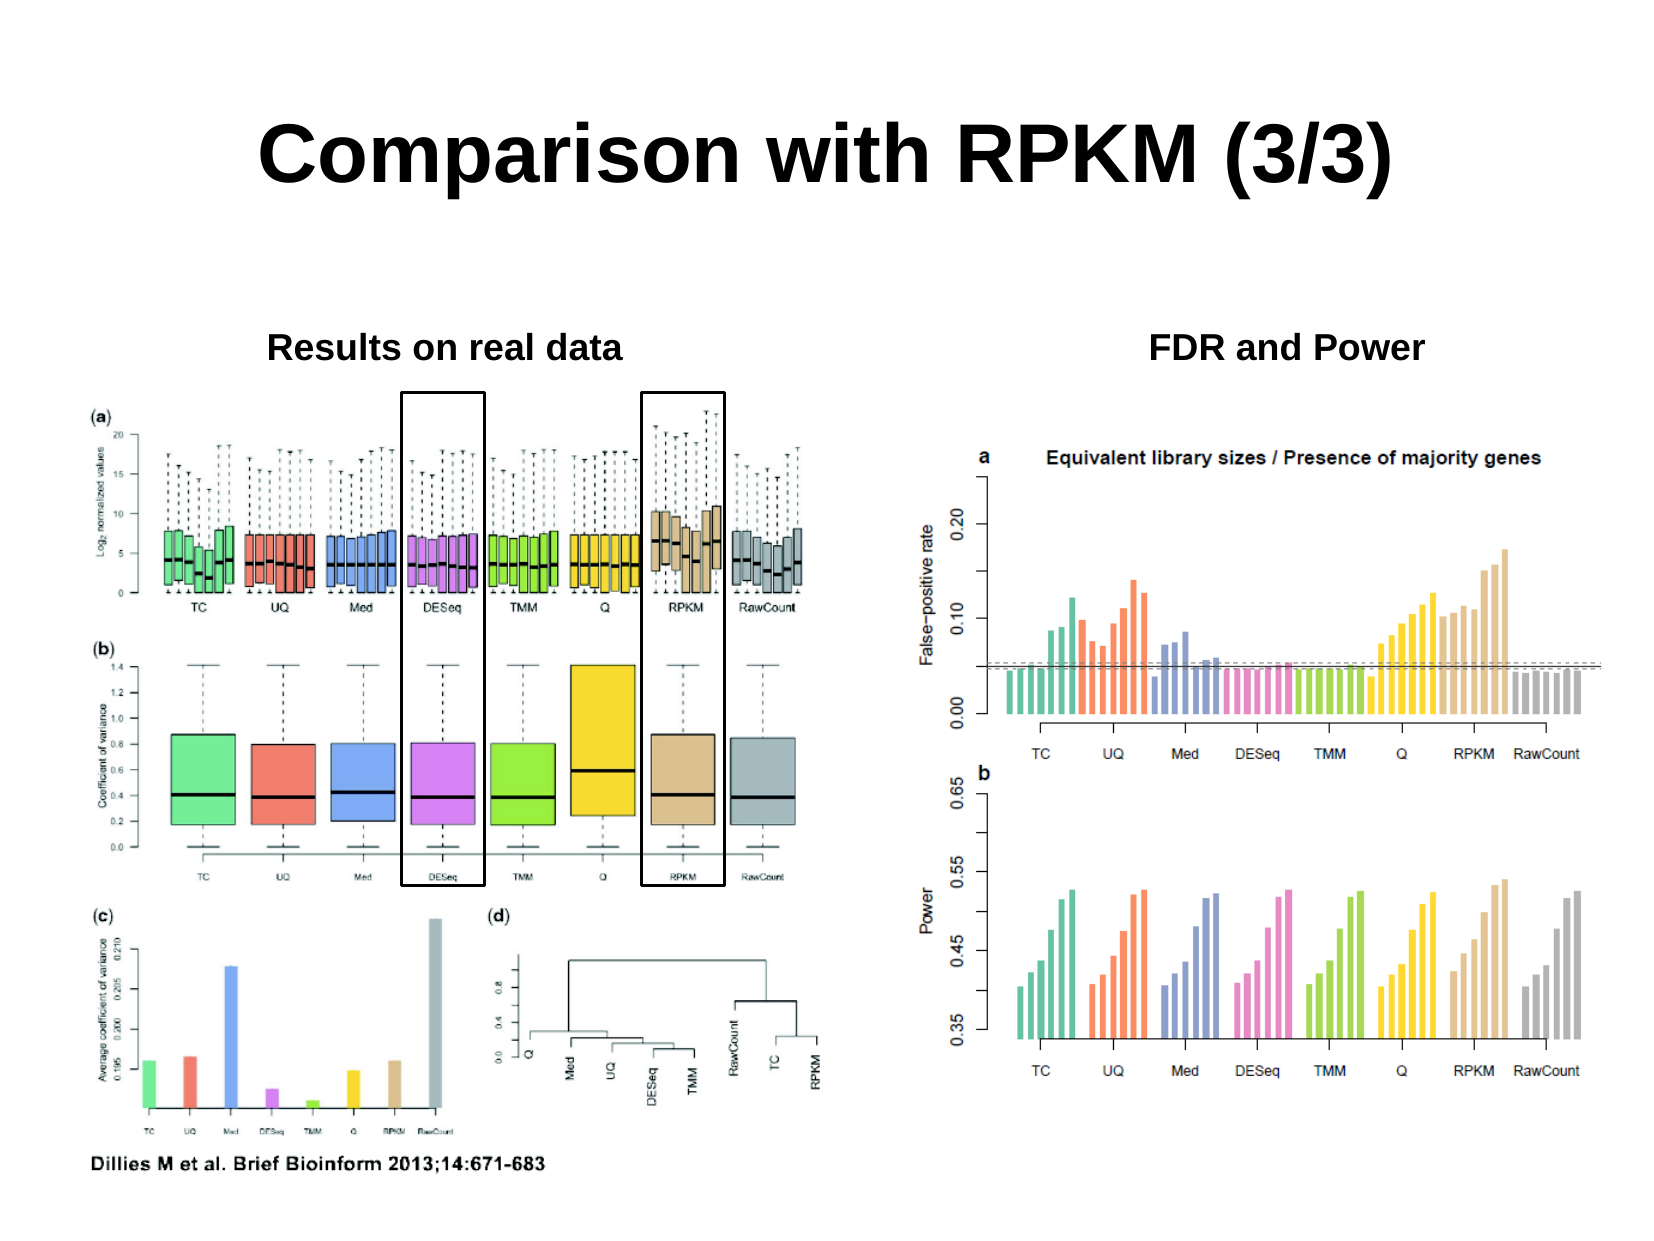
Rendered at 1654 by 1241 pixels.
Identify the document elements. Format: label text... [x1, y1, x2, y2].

picture [68, 392, 851, 1193]
picture [643, 394, 723, 884]
text_box Results on real data [251, 318, 638, 376]
picture [909, 435, 1607, 1089]
text_box FDR and Power [1133, 318, 1441, 376]
text_box Comparison with RPKM (3/3) [0, 99, 1654, 208]
picture [403, 394, 483, 884]
